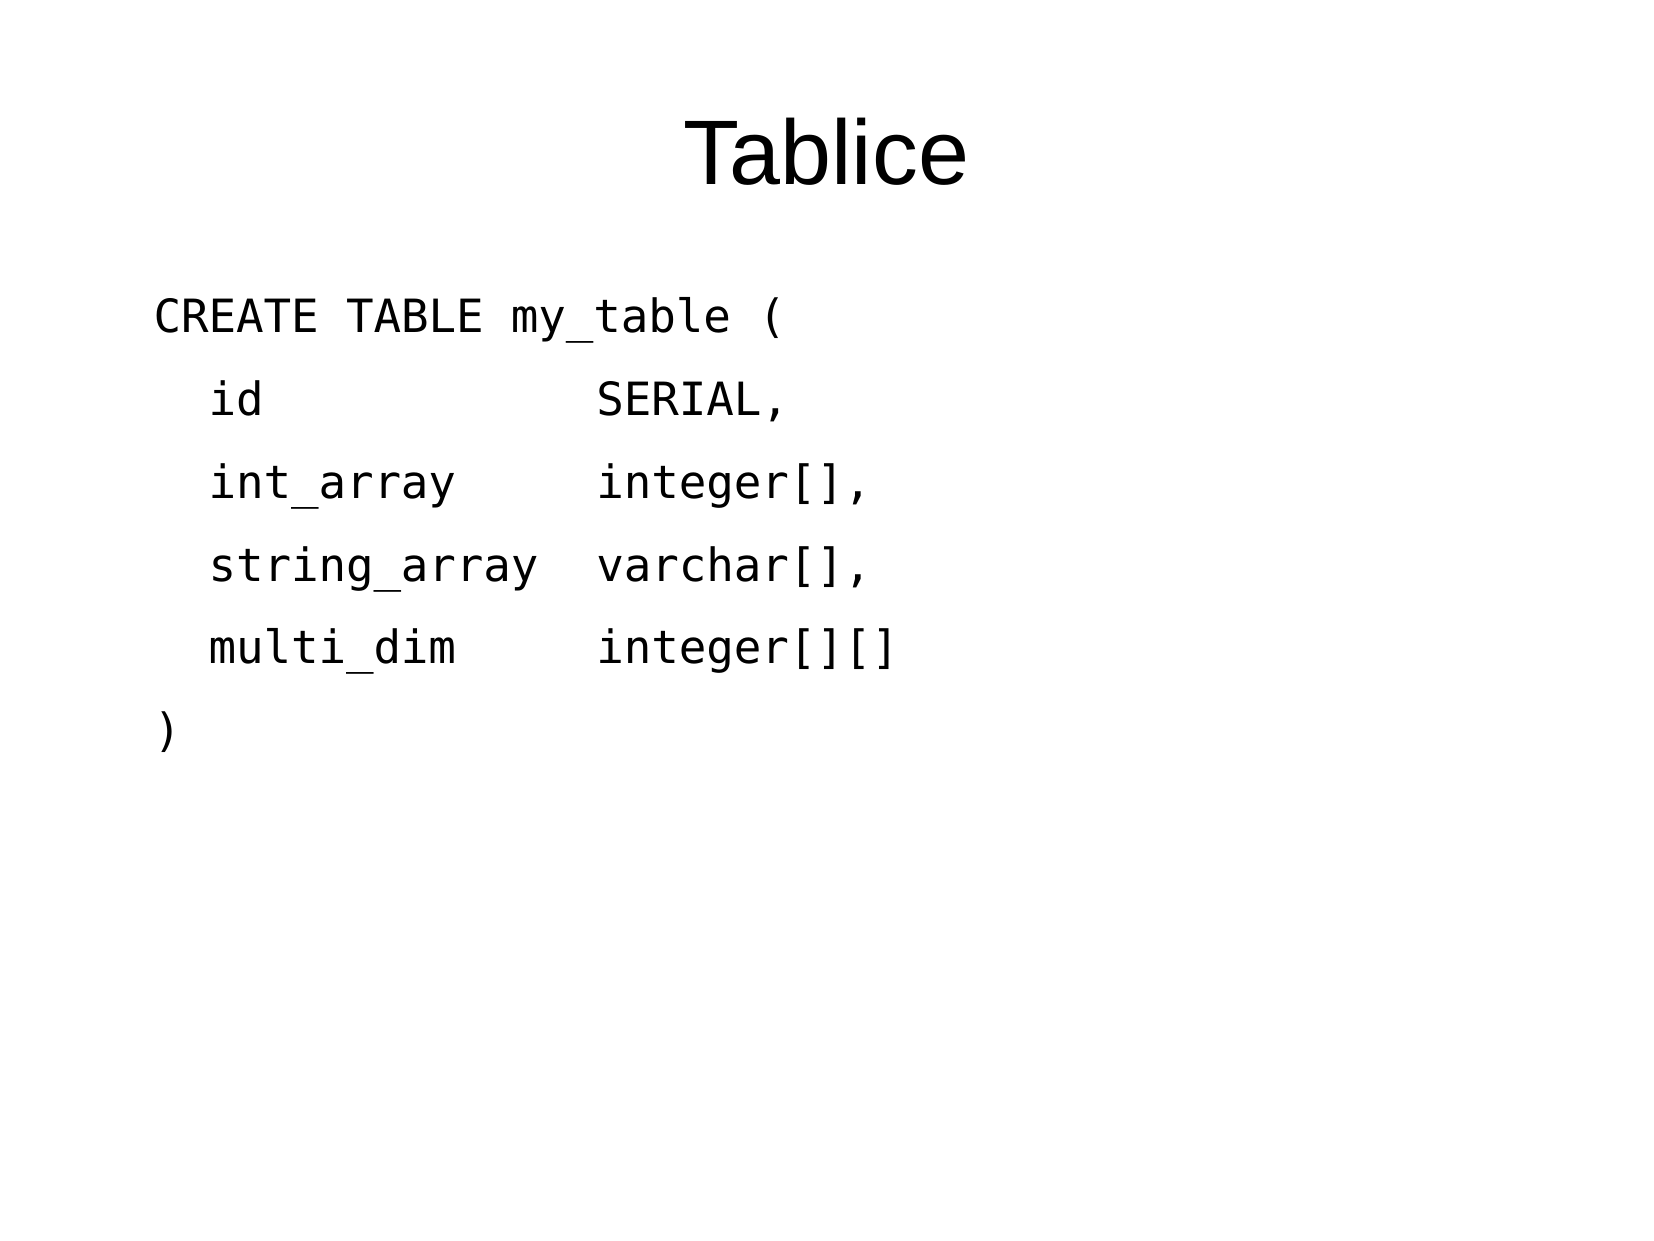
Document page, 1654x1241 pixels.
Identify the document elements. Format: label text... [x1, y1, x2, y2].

list CREATE TABLE my_table ( id SERIAL, int_array integer[], string_array varchar[], multi_dim integer[][] ) [82, 290, 1571, 1010]
title Tablice [82, 49, 1571, 257]
